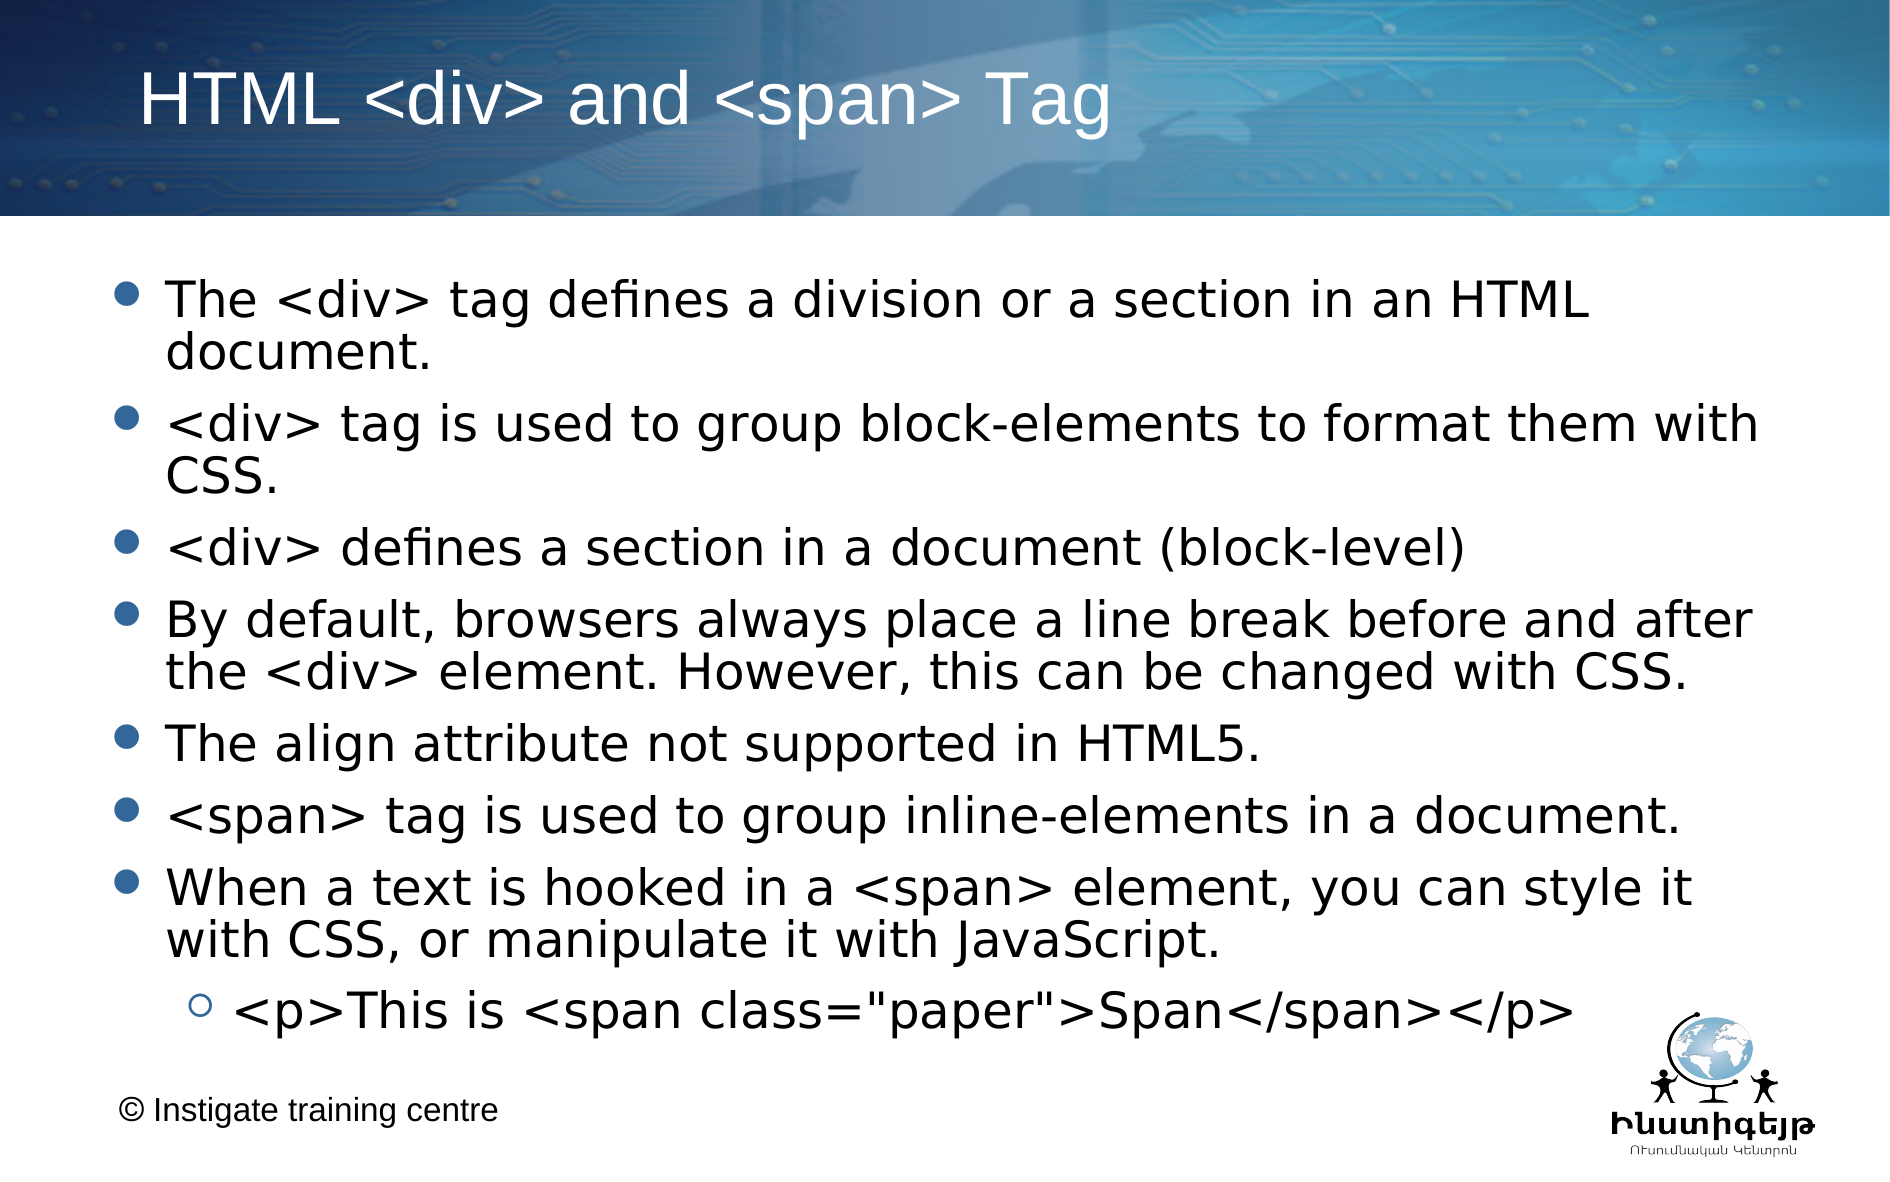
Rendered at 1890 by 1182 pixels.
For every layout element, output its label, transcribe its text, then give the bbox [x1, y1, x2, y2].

list The <div> tag defines a division or a section in an HTML document. <div> tag is used to group block-elements to format them with CSS. <div> defines a section in a document (block-level) By default, browsers always place a line break before and after the <div> element. However, this can be changed with CSS. The align attribute not supported in HTML5. <span> tag is used to group inline-elements in a document. When a text is hooked in a <span> element, you can style it with CSS, or manipulate it with JavaScript. <p>This is <span class="paper">Span</span></p> [110, 276, 1801, 301]
picture [1612, 1012, 1815, 1157]
picture [0, 0, 1890, 216]
